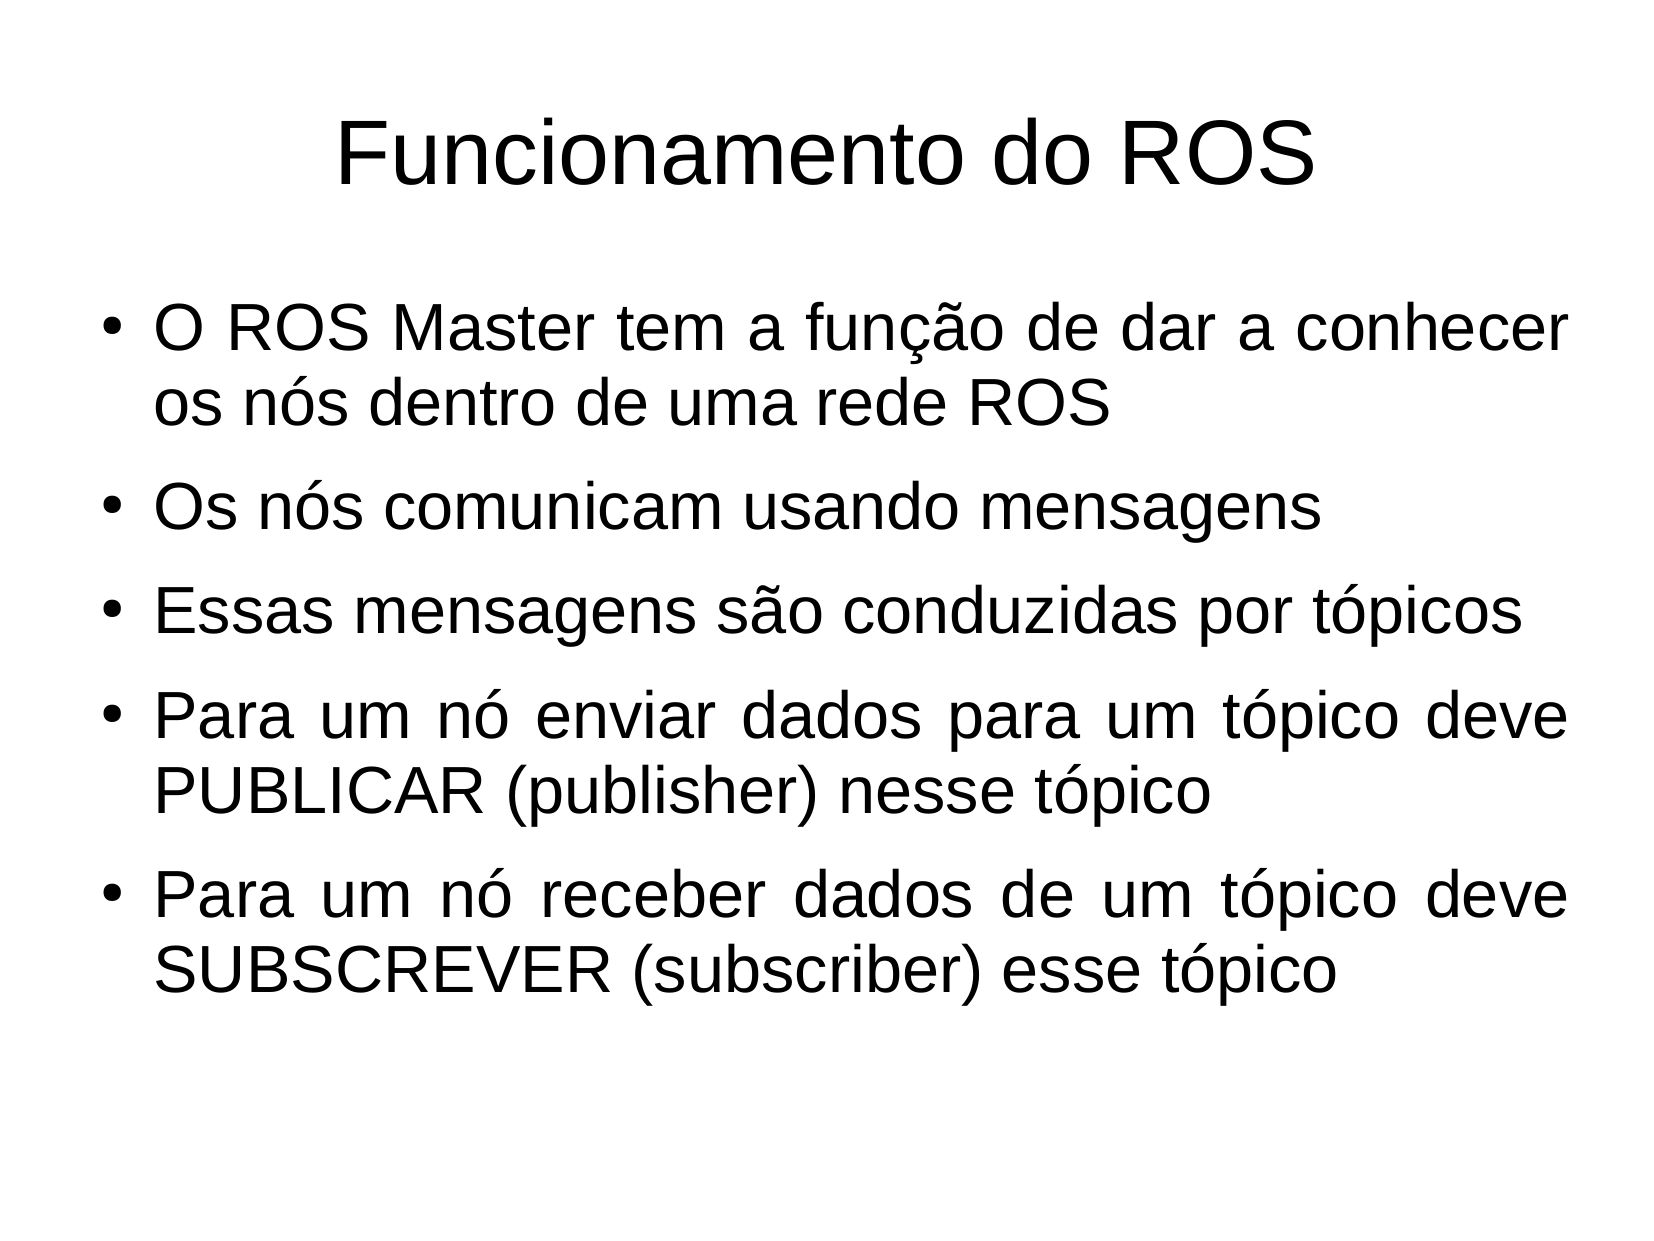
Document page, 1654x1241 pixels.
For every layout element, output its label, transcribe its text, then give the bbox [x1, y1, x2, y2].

list O ROS Master tem a função de dar a conhecer os nós dentro de uma rede ROS Os nós comunicam usando mensagens Essas mensagens são conduzidas por tópicos Para um nó enviar dados para um tópico deve PUBLICAR (publisher) nesse tópico Para um nó receber dados de um tópico deve SUBSCREVER (subscriber) esse tópico [82, 290, 1571, 1010]
title Funcionamento do ROS [82, 49, 1571, 257]
